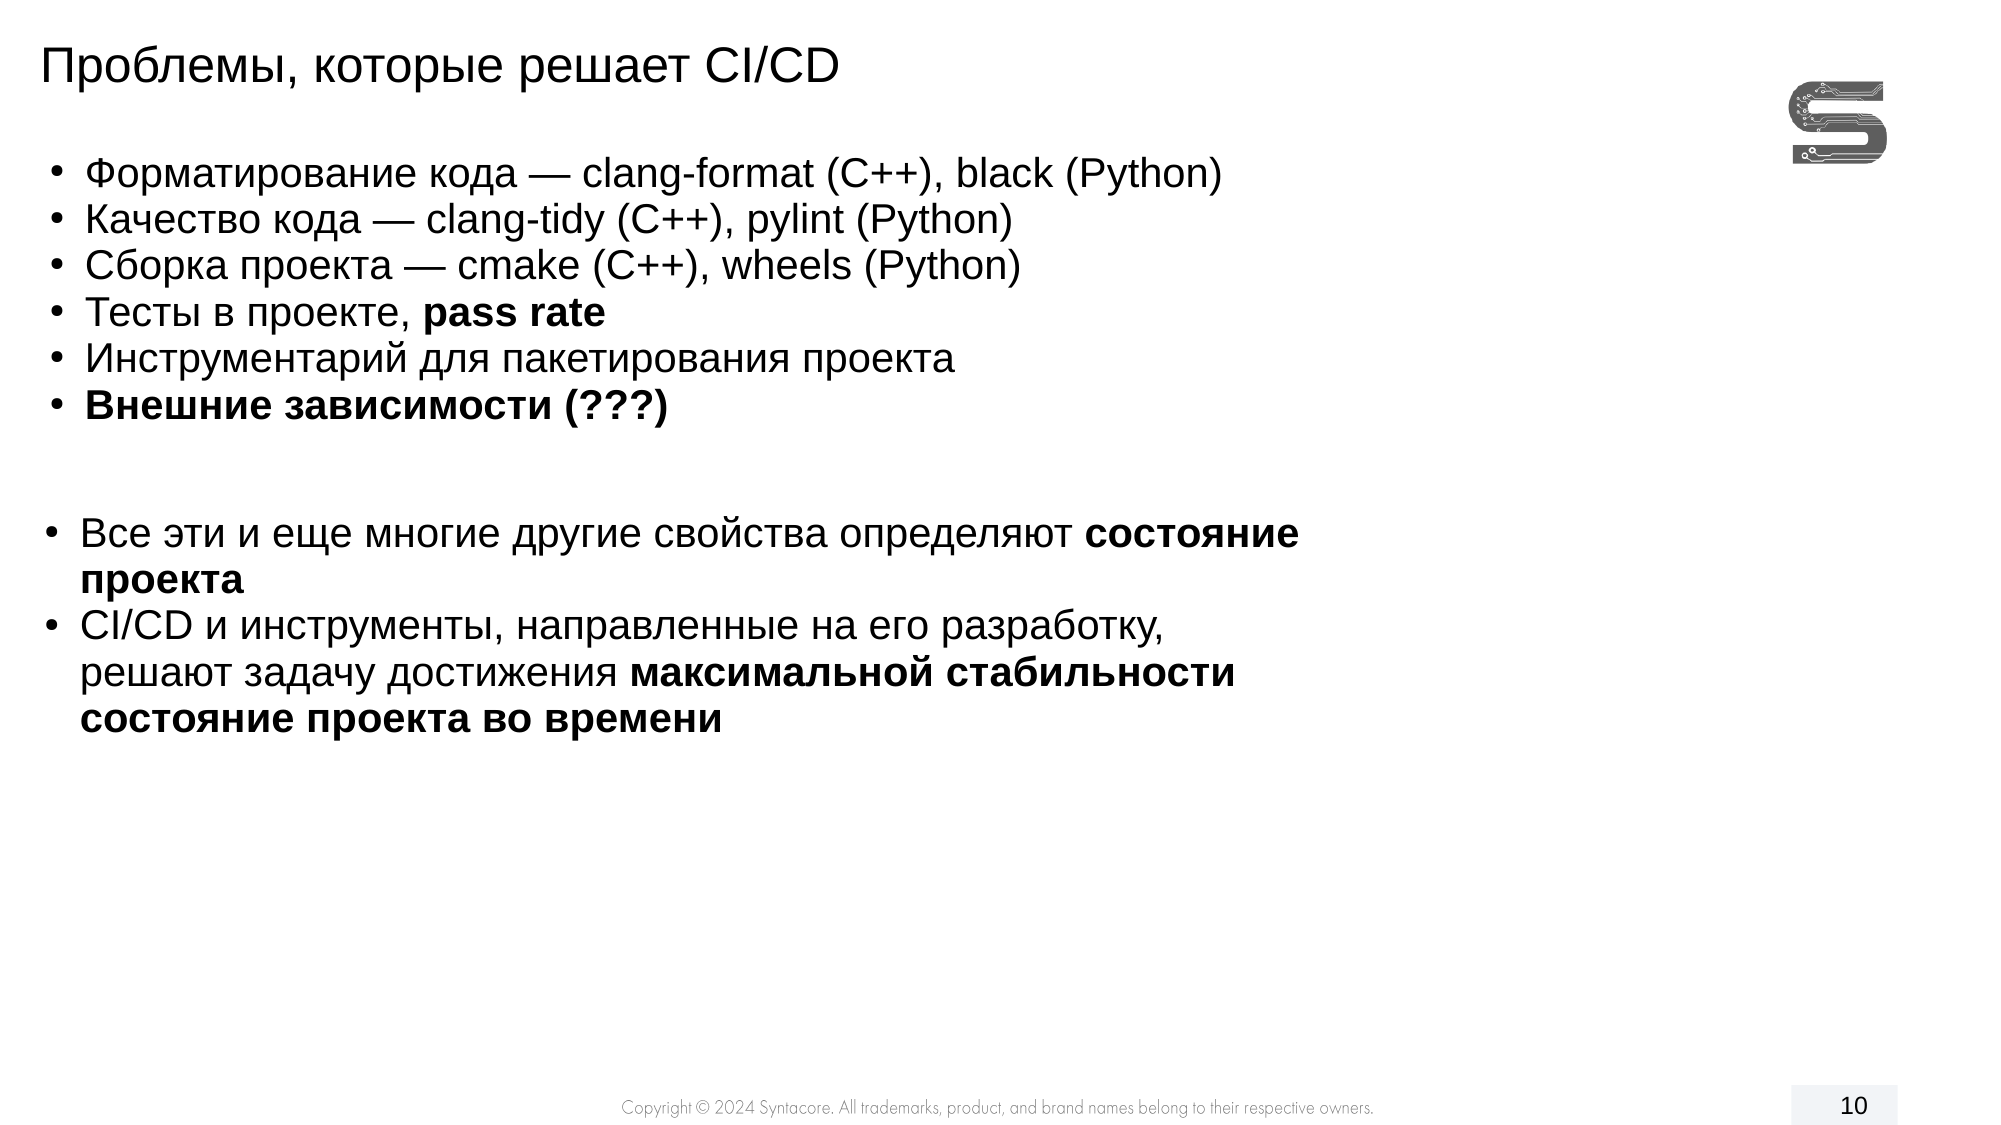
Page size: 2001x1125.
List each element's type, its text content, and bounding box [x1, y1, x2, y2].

picture [1788, 81, 1887, 164]
text_box Проблемы, которые решает CI/CD [0, 29, 1000, 101]
text_box <number> [1825, 1084, 1969, 1125]
text_box Форматирование кода — clang-format (C++), black (Python) Качество кода — clang-tidy (C++), pylint (Python) Сборка проекта — cmake (C++), wheels (Python) Тесты в проекте, pass rate Инструментарий для пакетирования проекта Внешние зависимости (???) [34, 141, 1329, 473]
picture [621, 1094, 1381, 1119]
text_box Все эти и еще многие другие свойства определяют состояние проекта CI/CD и инструменты, направленные на его разработку, решают задачу достижения максимальной стабильности состояние проекта во времени [29, 501, 1324, 833]
